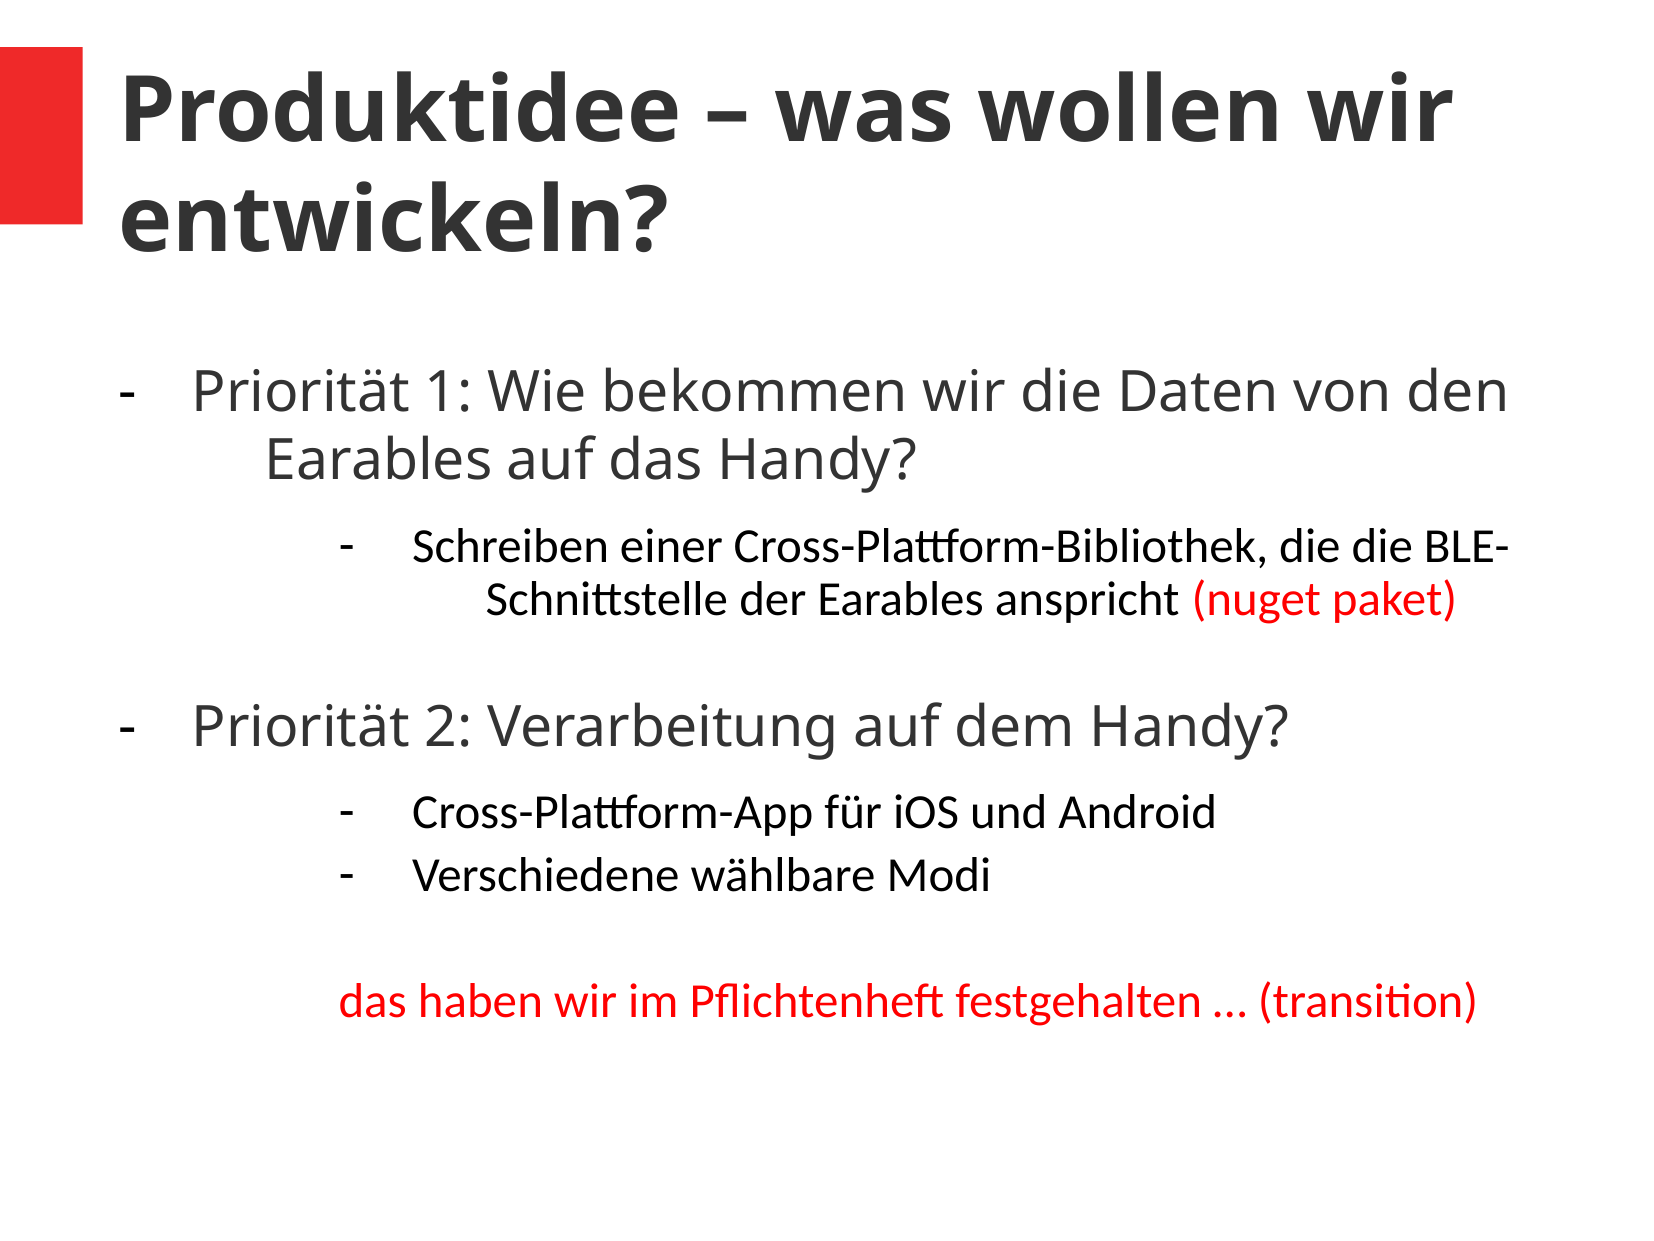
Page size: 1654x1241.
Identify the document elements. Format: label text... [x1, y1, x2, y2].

list Priorität 1: Wie bekommen wir die Daten von den Earables auf das Handy? Schreiben einer Cross-Plattform-Bibliothek, die die BLE-Schnittstelle der Earables anspricht (nuget paket) Priorität 2: Verarbeitung auf dem Handy? Cross-Plattform-App für iOS und Android Verschiedene wählbare Modi das haben wir im Pflichtenheft festgehalten … (transition) [118, 354, 1536, 1074]
title Produktidee – was wollen wir entwickeln? [118, 49, 1571, 257]
